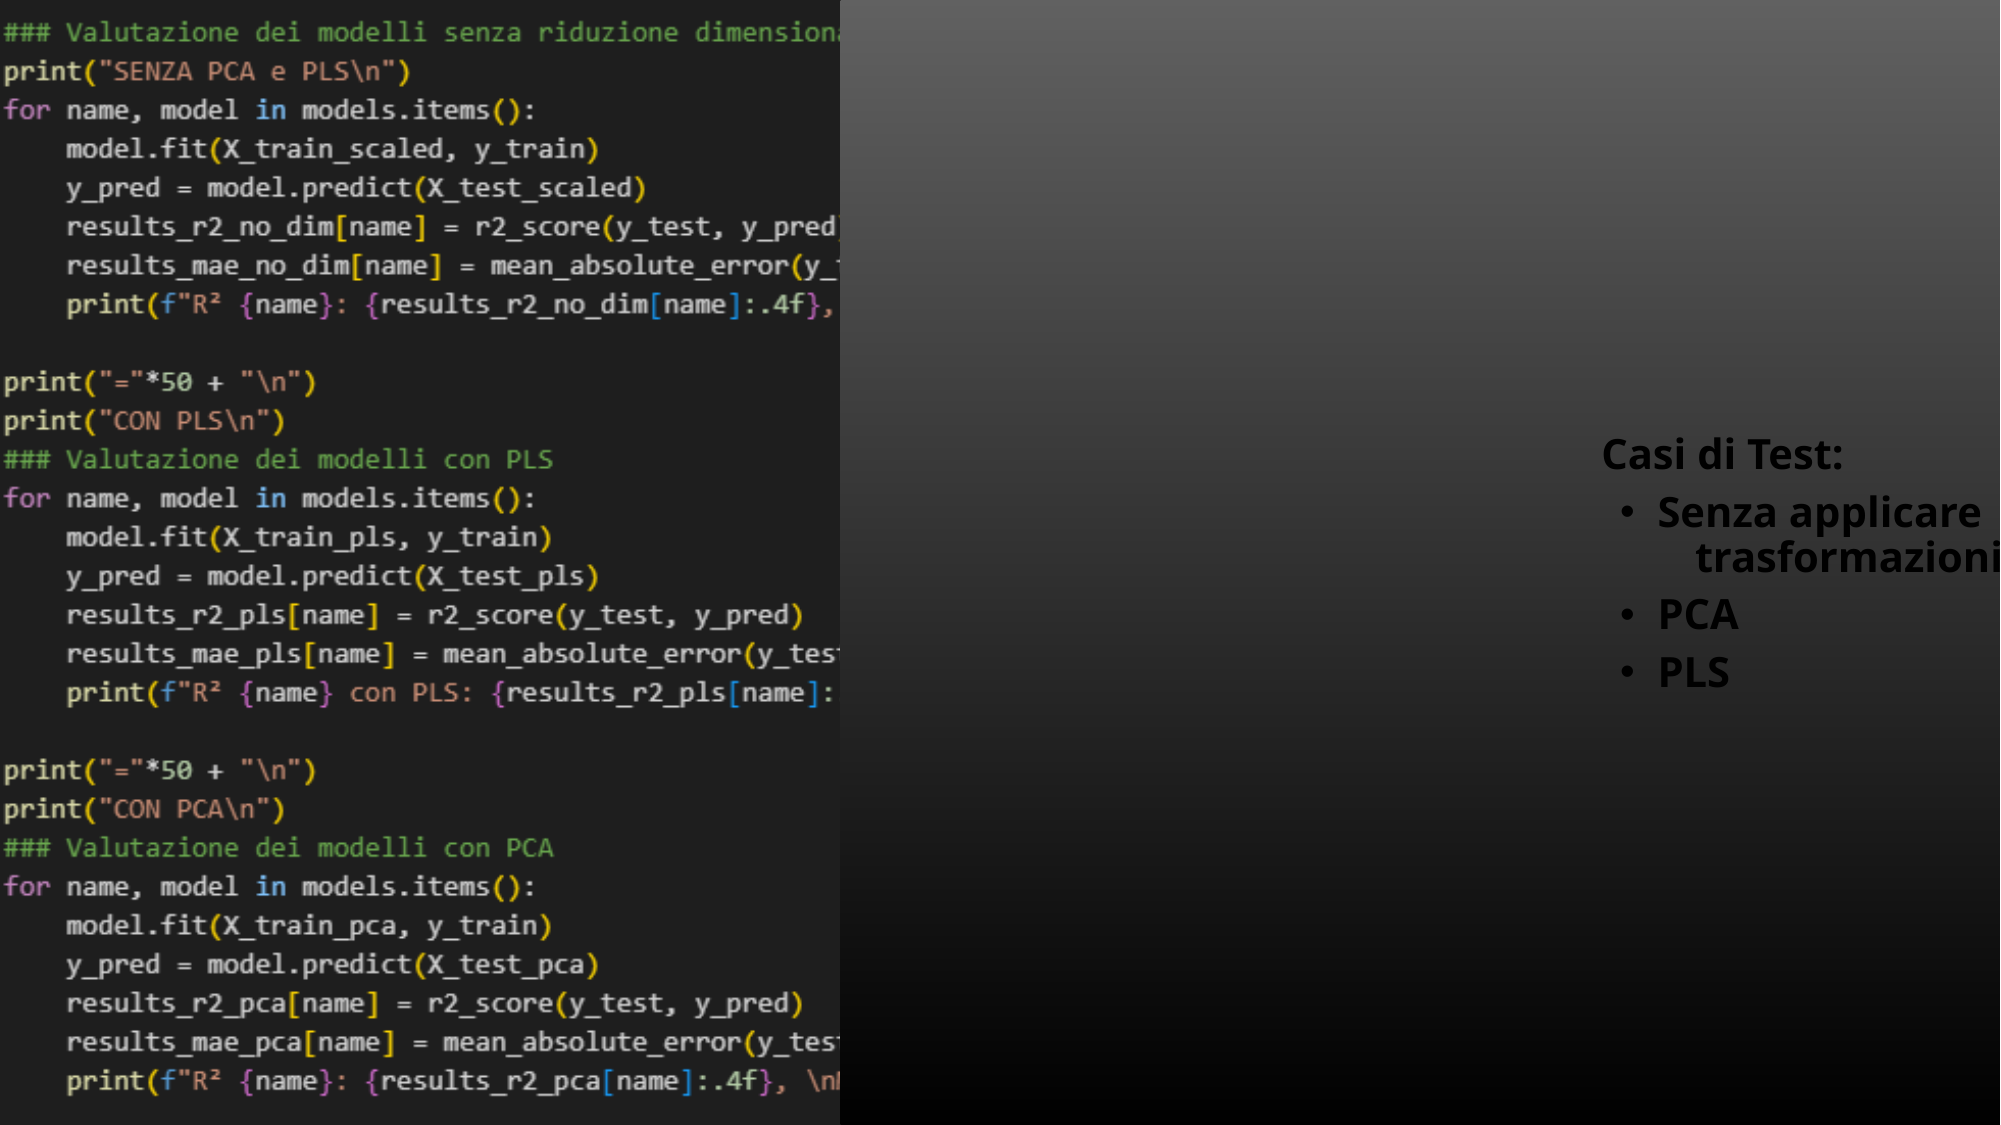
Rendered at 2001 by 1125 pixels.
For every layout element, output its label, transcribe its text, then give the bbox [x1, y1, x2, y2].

text_box [841, 0, 2000, 1125]
text_box Casi di Test: Senza applicare trasformazioni PCA PLS [1586, 426, 2000, 1041]
picture [0, 0, 841, 1125]
